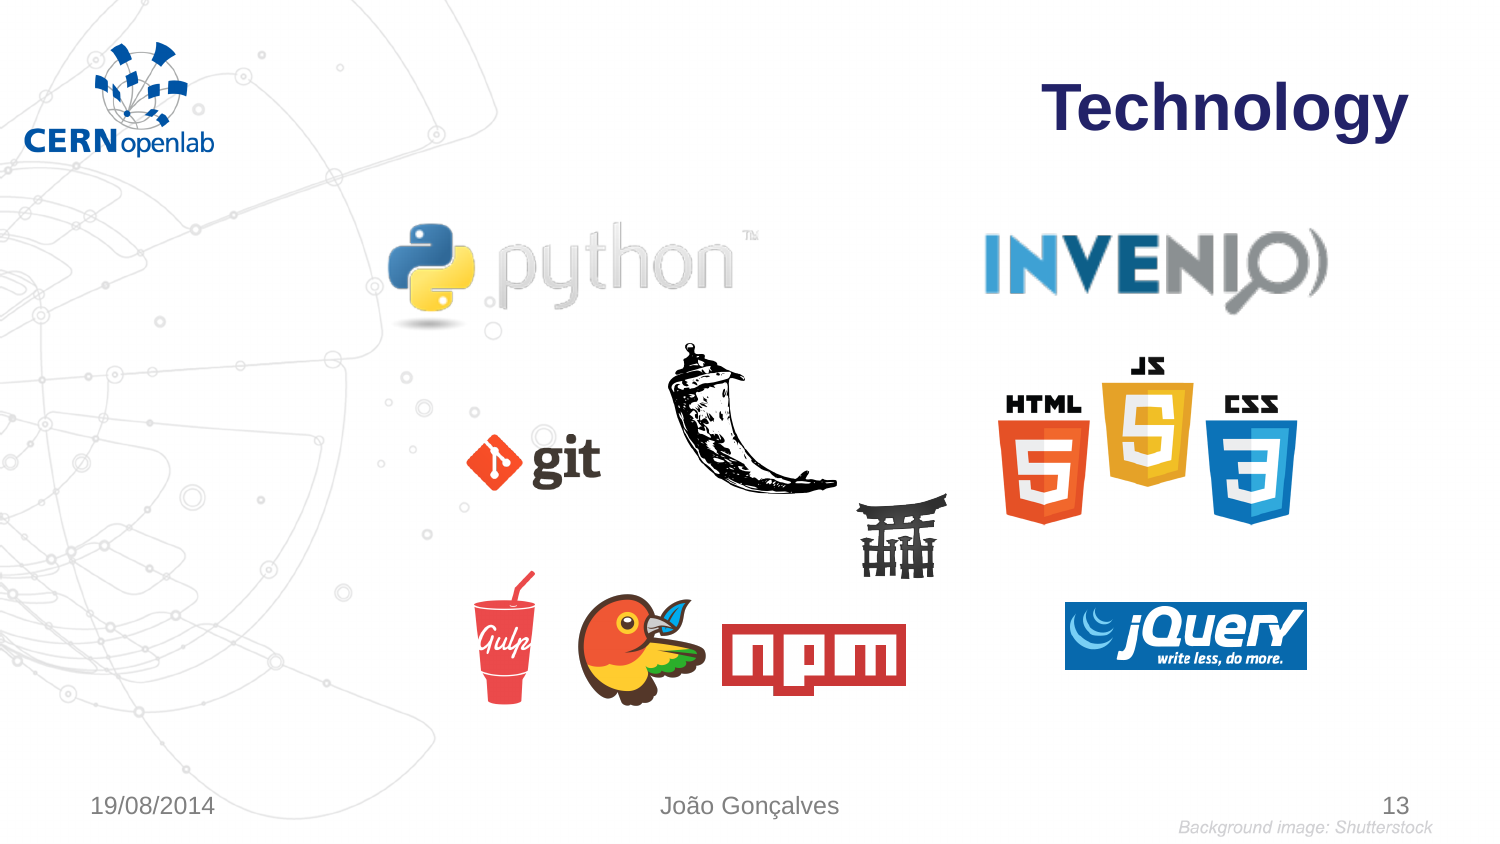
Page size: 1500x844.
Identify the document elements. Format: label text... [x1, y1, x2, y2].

picture [0, 0, 1500, 844]
title Technology [230, 33, 1425, 175]
slide_number 19/08/2014 [75, 782, 425, 827]
footer João Gonçalves [466, 782, 1034, 827]
slide_number <number> [1074, 782, 1425, 827]
